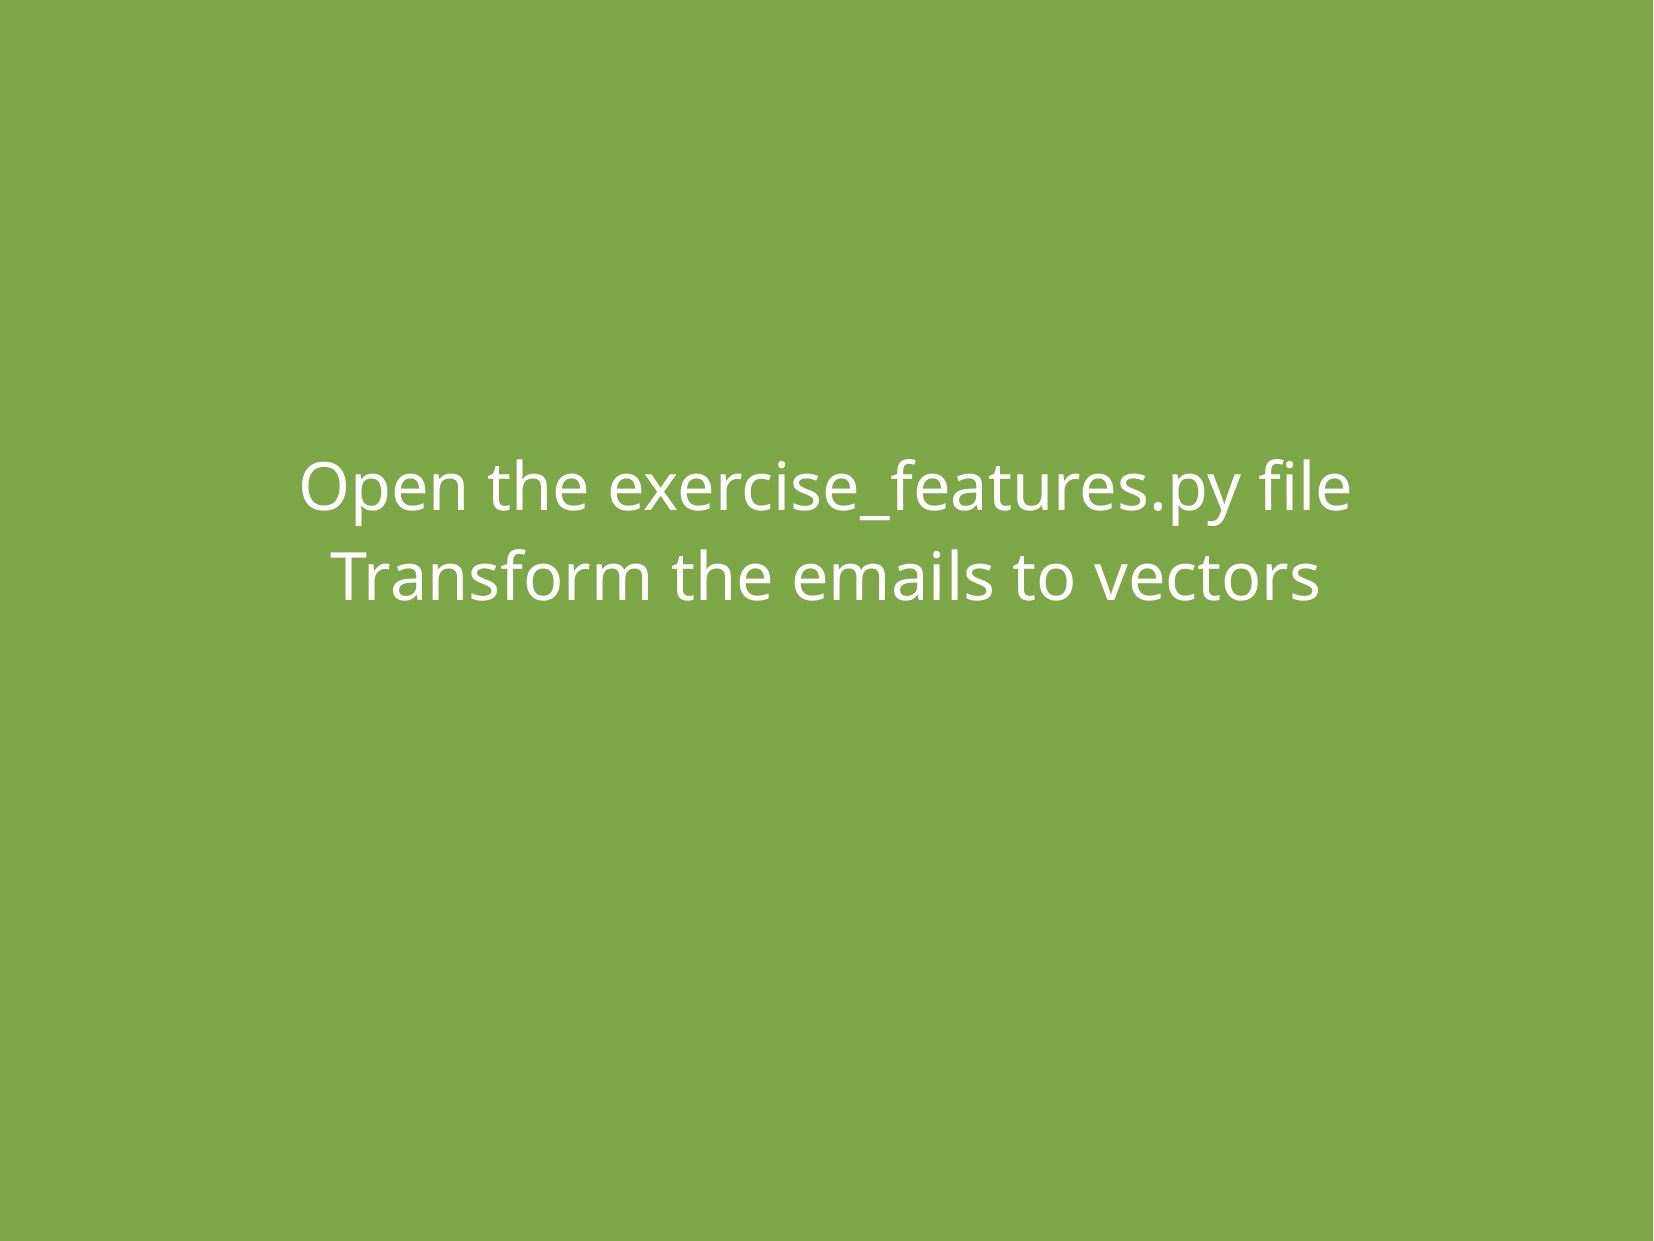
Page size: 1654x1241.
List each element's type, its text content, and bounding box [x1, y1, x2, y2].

subtitle Open the exercise_features.py file Transform the emails to vectors [82, 49, 1571, 1010]
